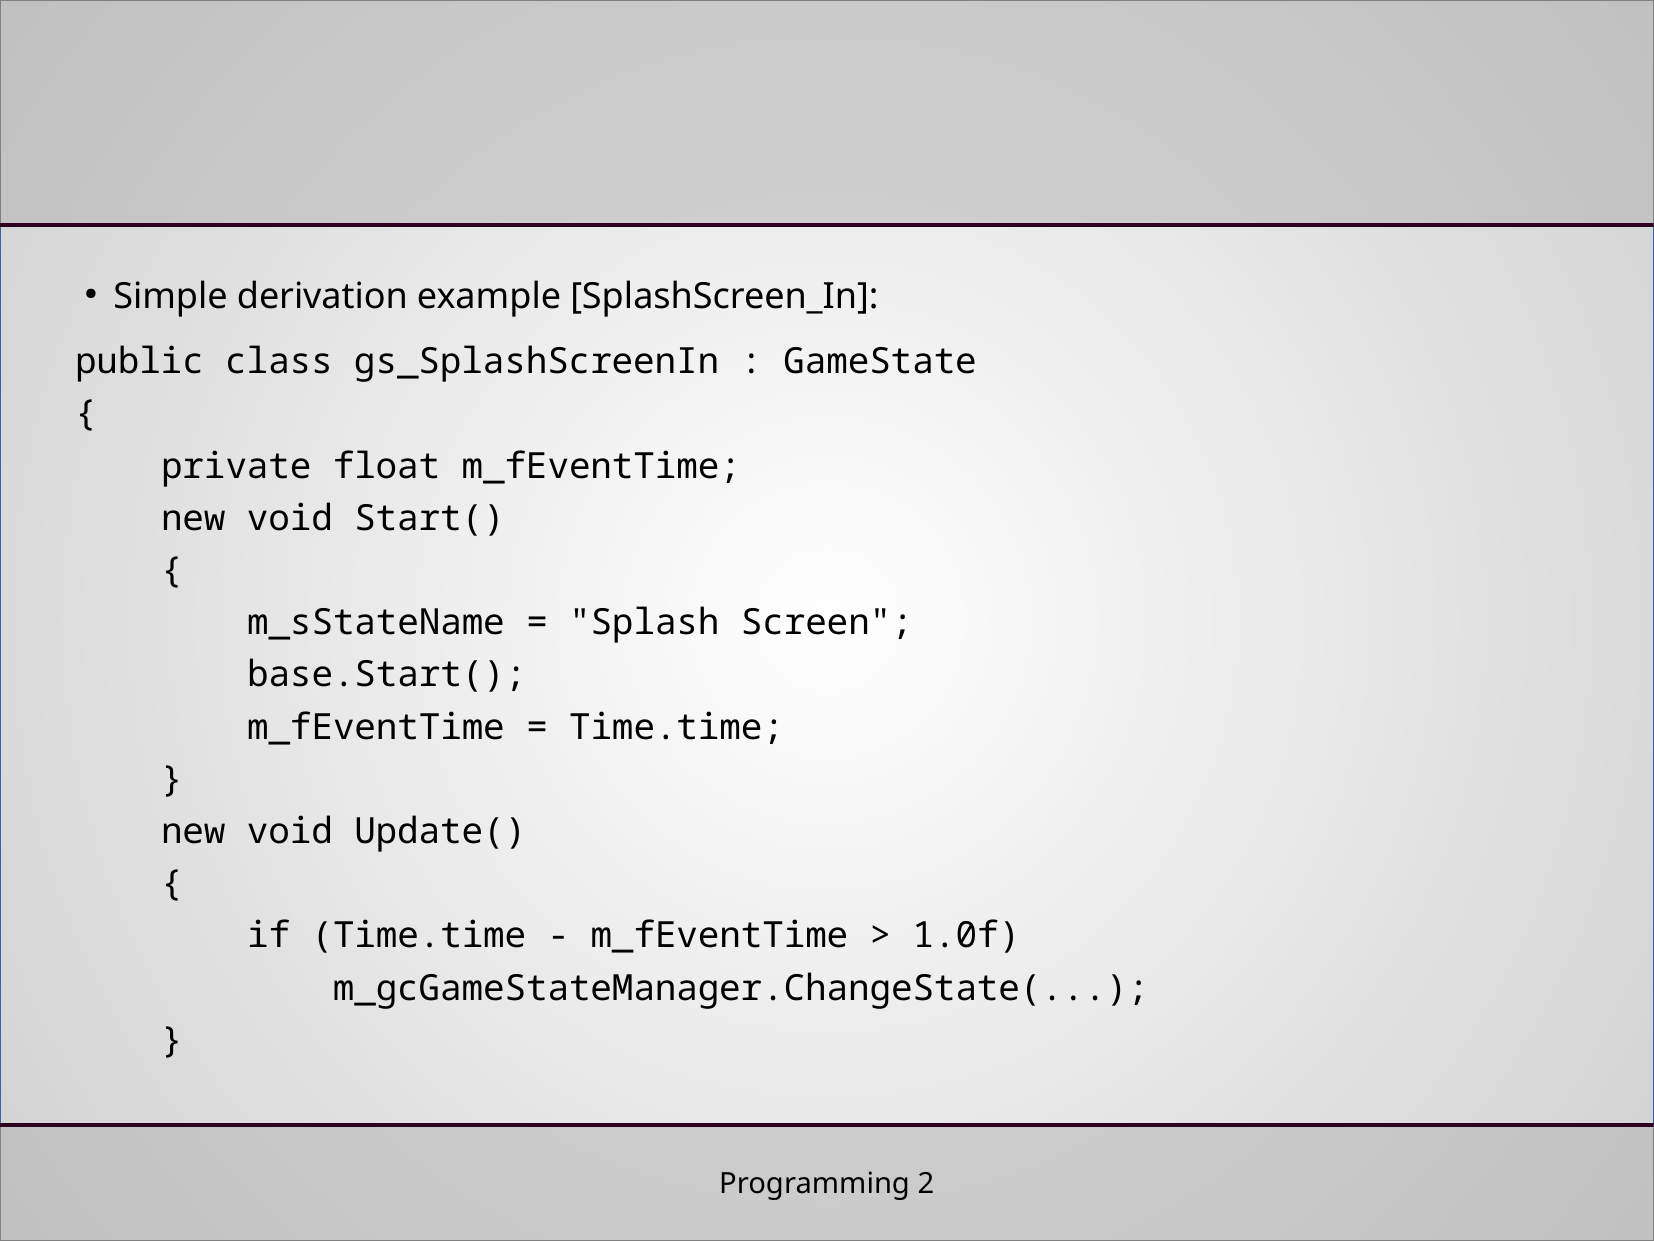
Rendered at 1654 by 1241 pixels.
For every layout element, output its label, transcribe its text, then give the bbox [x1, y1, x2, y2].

list Simple derivation example [SplashScreen_In]: public class gs_SplashScreenIn : GameState { private float m_fEventTime; new void Start() { m_sStateName = "Splash Screen"; base.Start(); m_fEventTime = Time.time; } new void Update() { if (Time.time - m_fEventTime > 1.0f) m_gcGameStateManager.ChangeState(...); } [75, 270, 1571, 1075]
